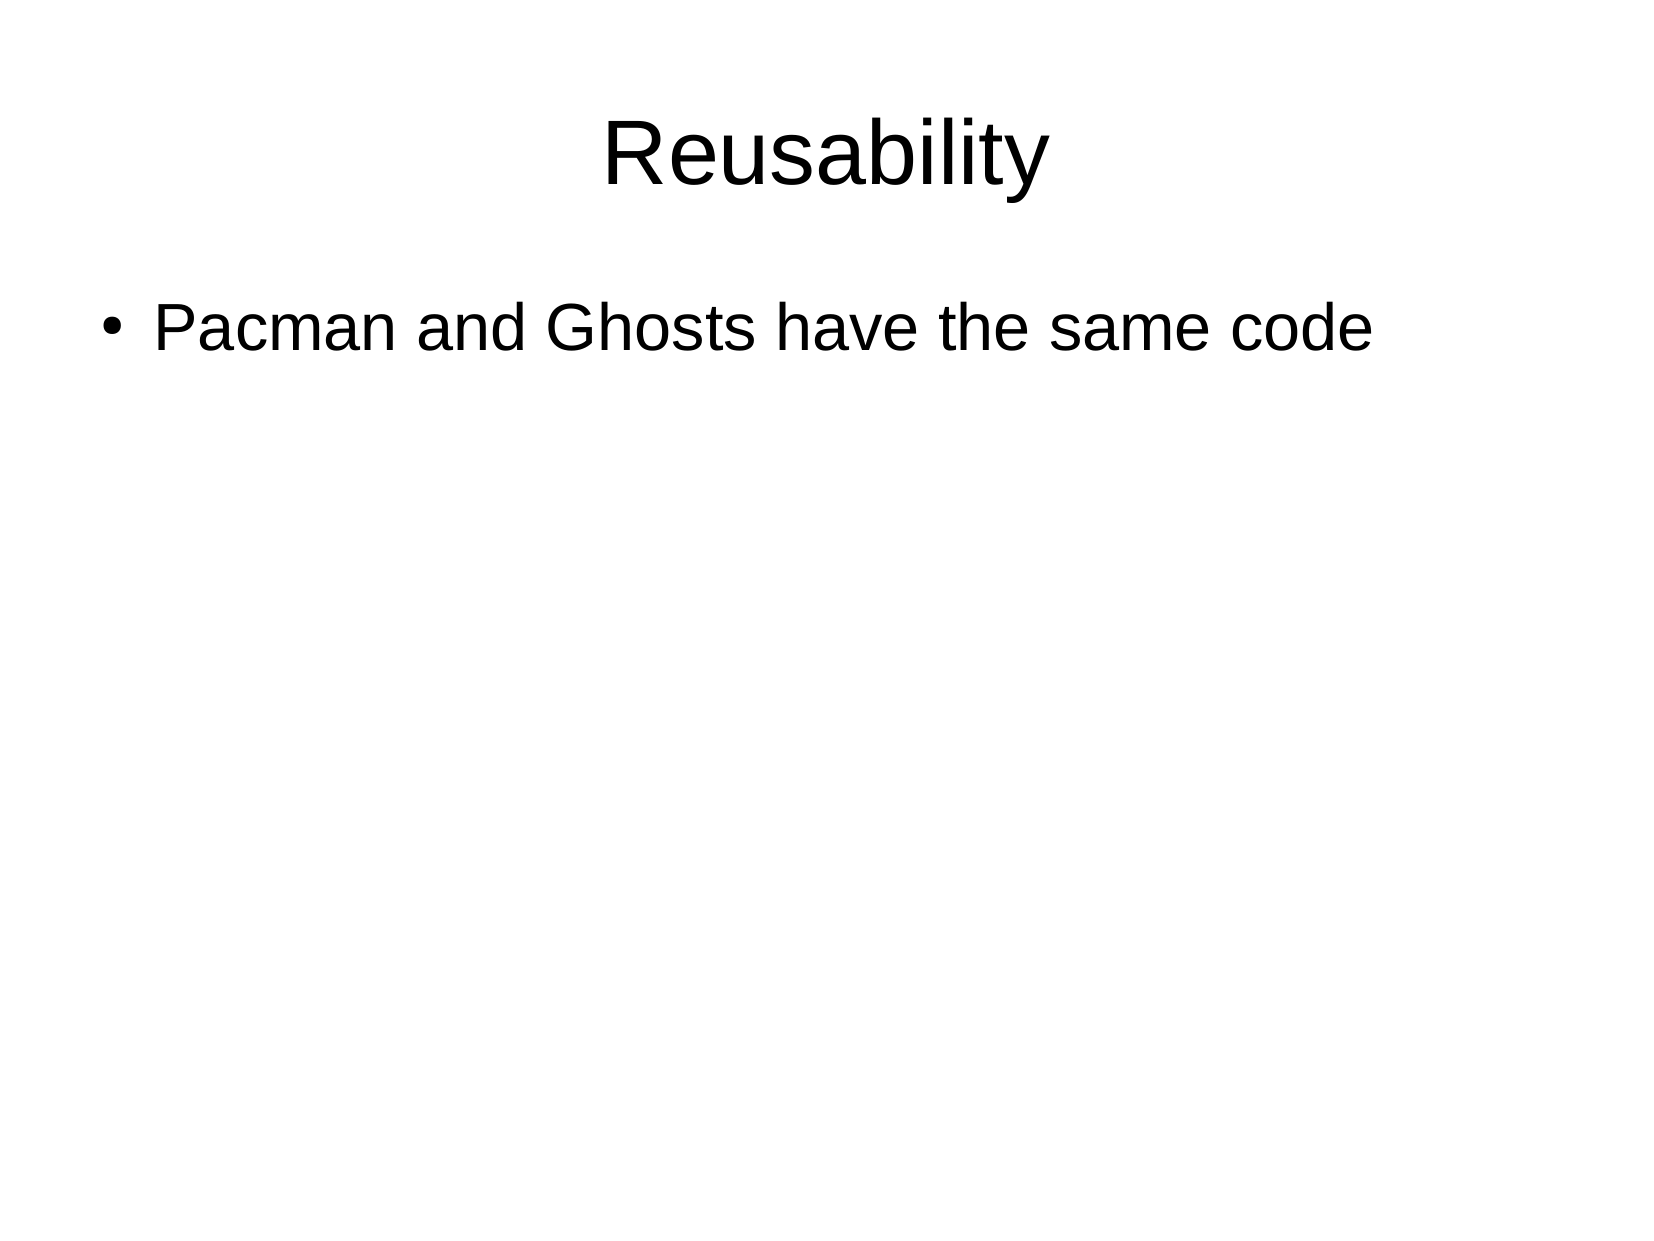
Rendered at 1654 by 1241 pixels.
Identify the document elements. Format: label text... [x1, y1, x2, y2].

title Reusability [82, 49, 1571, 257]
list Pacman and Ghosts have the same code [82, 290, 1571, 1010]
